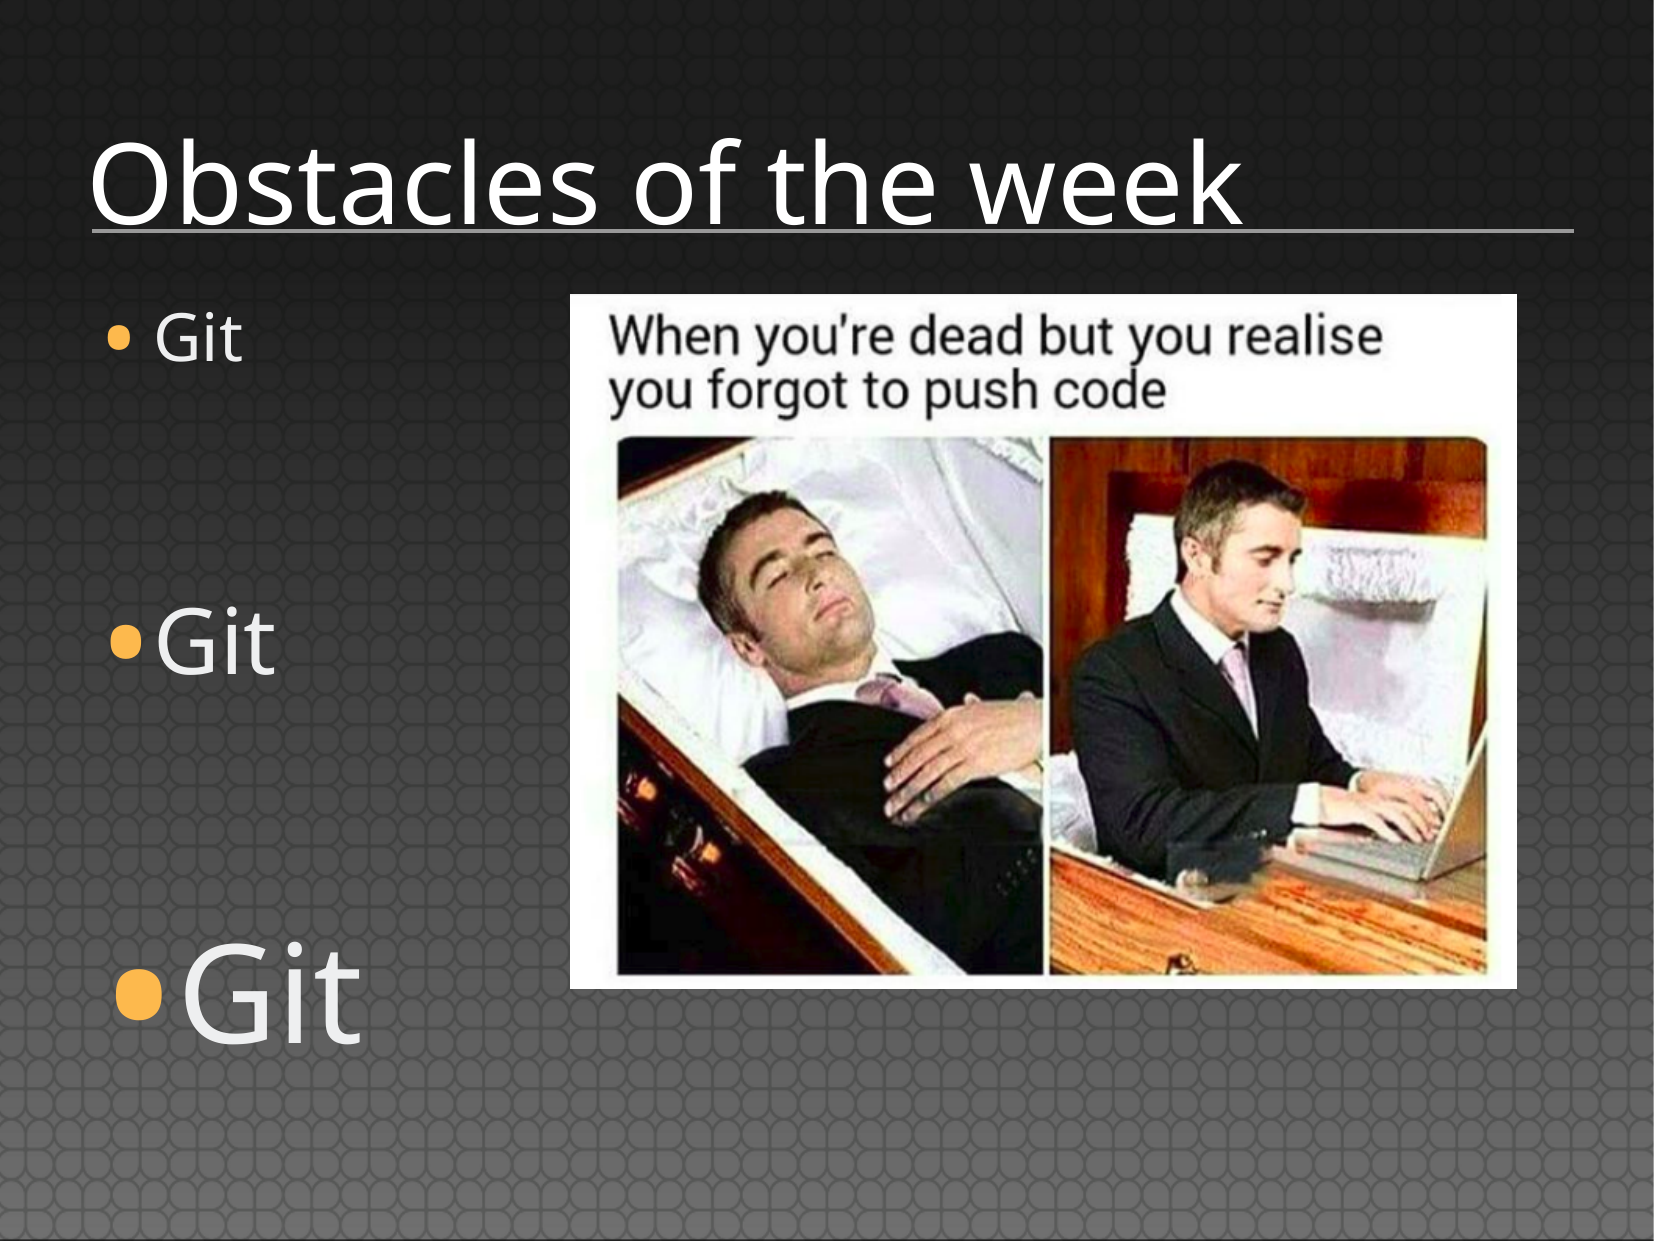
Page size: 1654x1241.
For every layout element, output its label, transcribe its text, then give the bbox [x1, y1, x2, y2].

title Obstacles of the week [86, 112, 1576, 249]
picture [0, 0, 1654, 1241]
list Git Git Git [82, 290, 1571, 1109]
